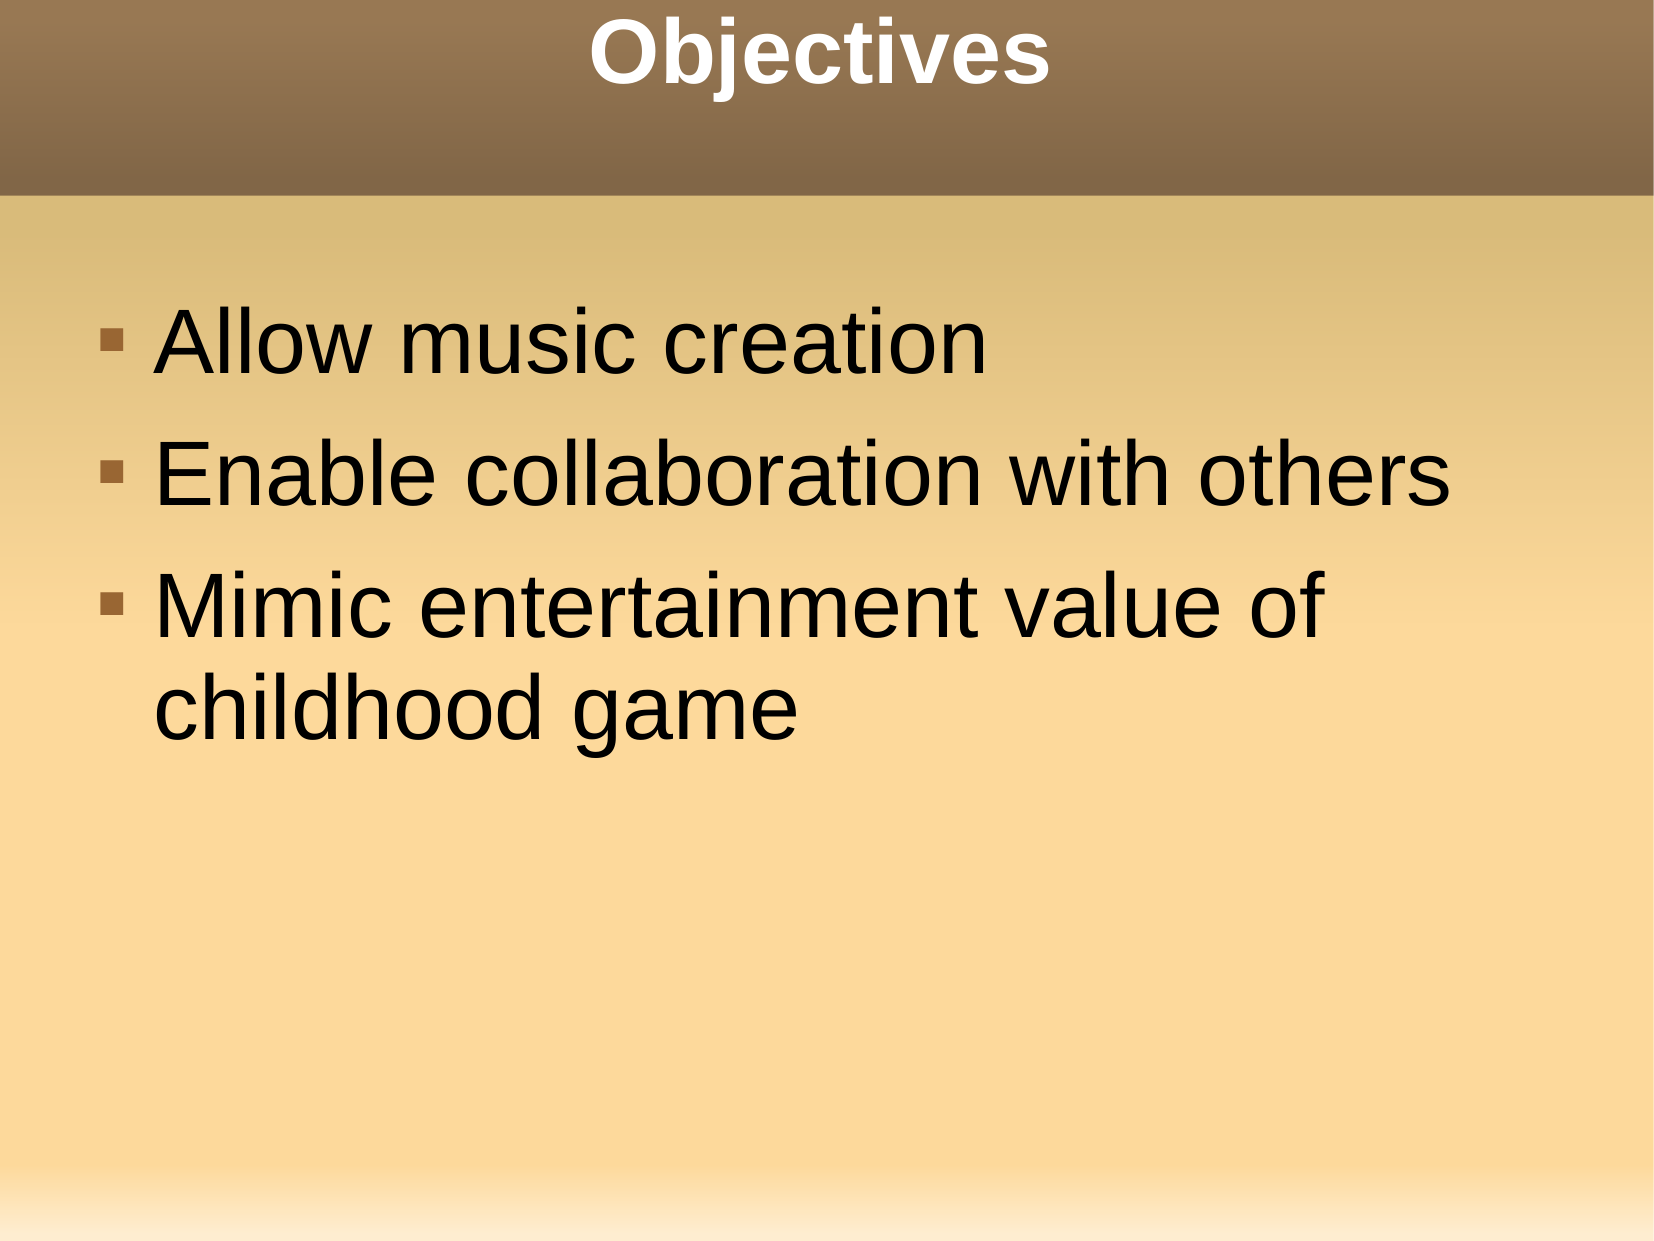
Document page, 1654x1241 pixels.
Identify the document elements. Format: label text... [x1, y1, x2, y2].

list Allow music creation Enable collaboration with others Mimic entertainment value of childhood game [82, 290, 1571, 1109]
picture [0, 0, 1654, 1241]
title Objectives [76, 0, 1565, 208]
